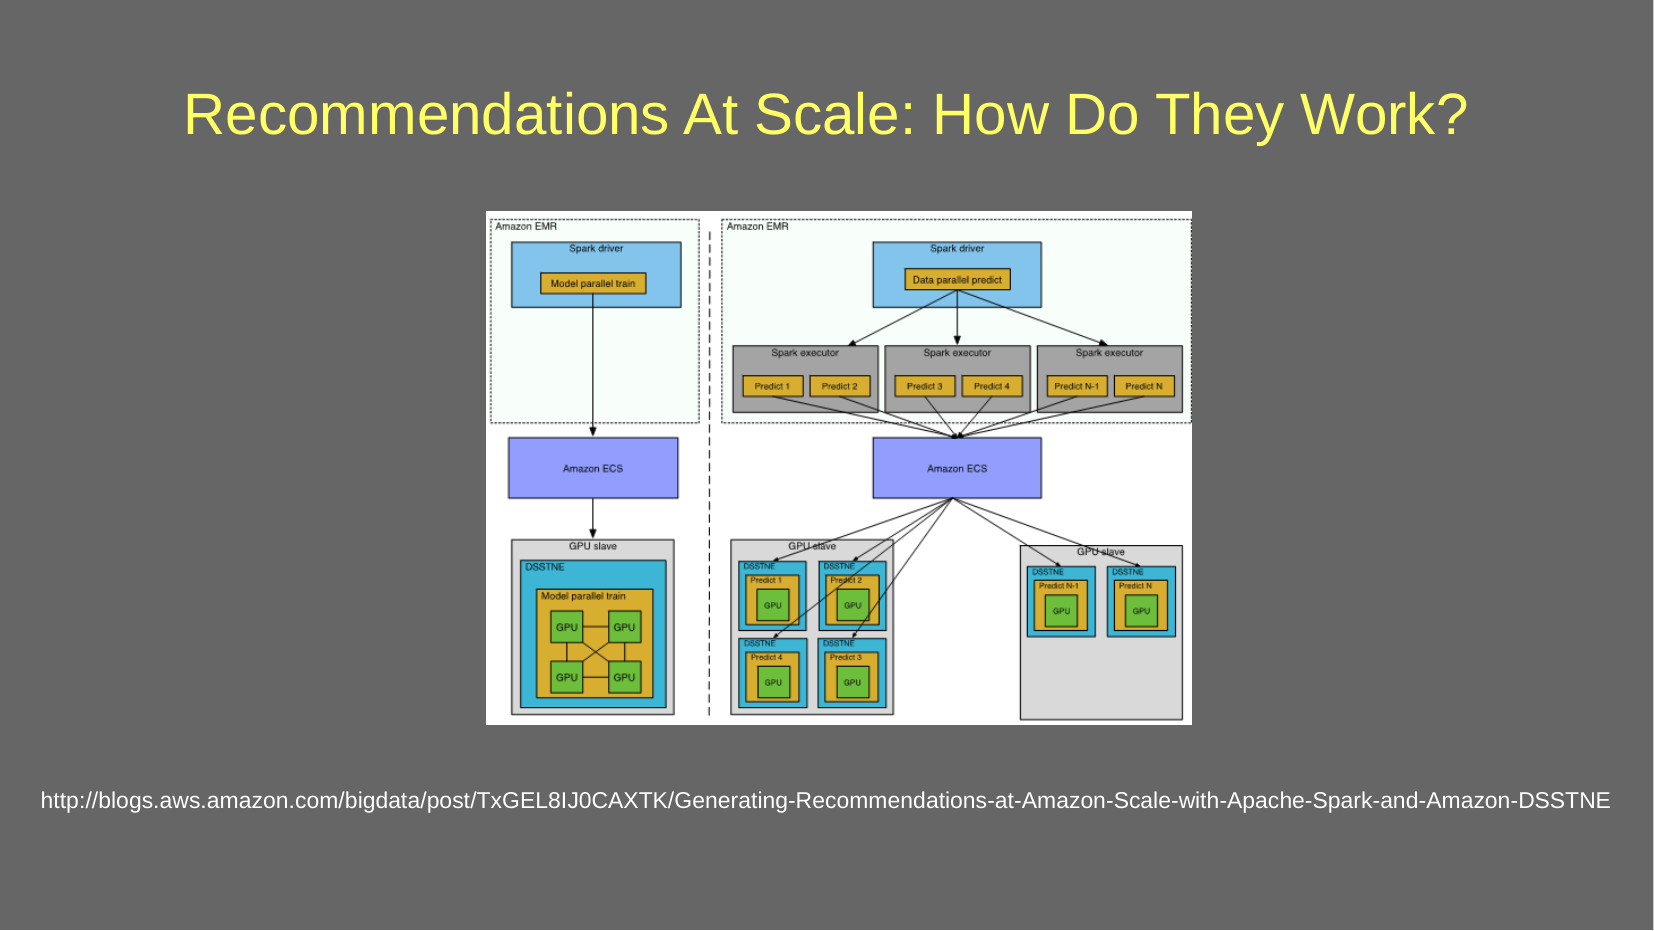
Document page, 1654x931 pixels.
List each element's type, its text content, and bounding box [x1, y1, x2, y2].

text_box http://blogs.aws.amazon.com/bigdata/post/TxGEL8IJ0CAXTK/Generating-Recommendations-at-Amazon-Scale-with-Apache-Spark-and-Amazon-DSSTNE [25, 780, 1628, 847]
title Recommendations At Scale: How Do They Work? [82, 36, 1571, 193]
picture [486, 211, 1192, 725]
